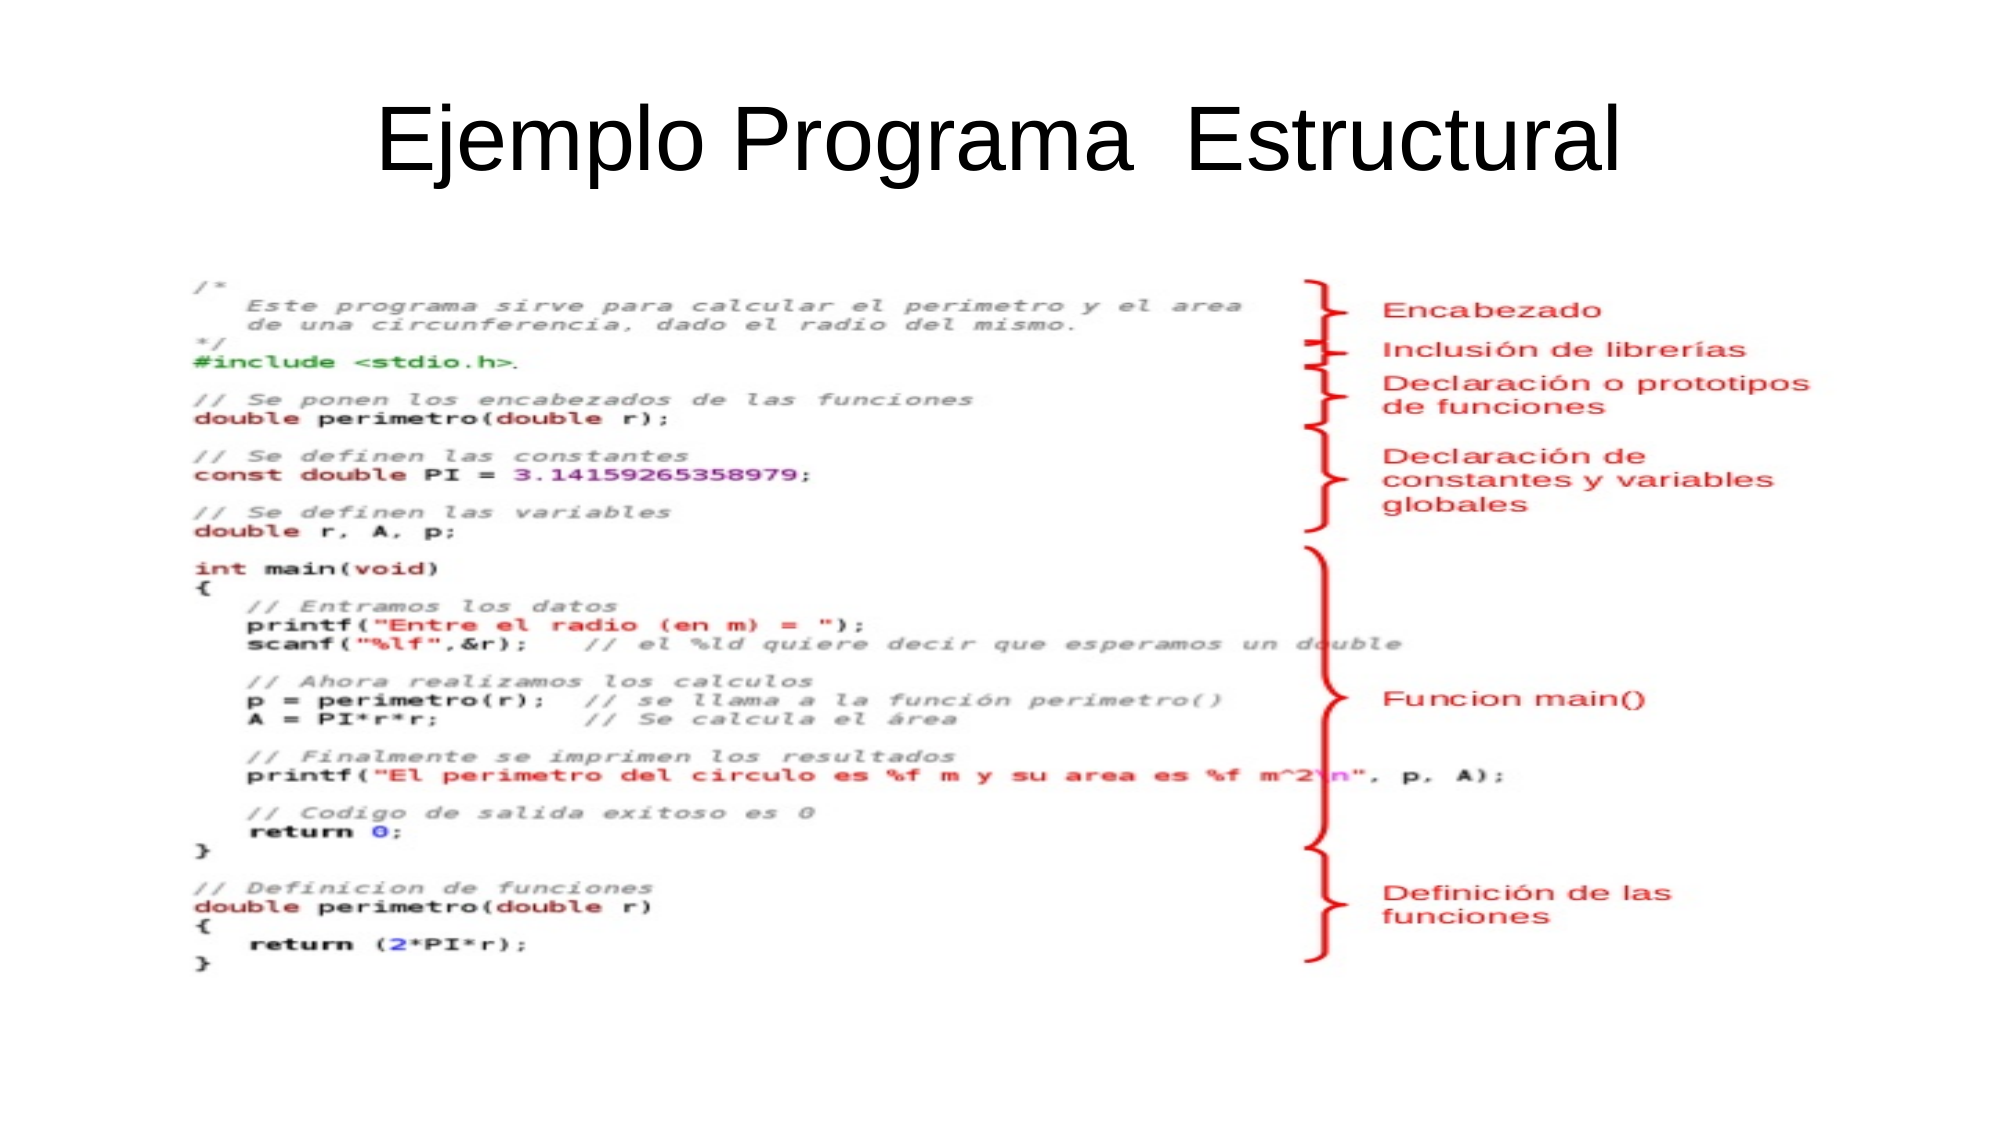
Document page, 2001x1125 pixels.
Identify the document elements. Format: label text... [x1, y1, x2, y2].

picture [147, 265, 1861, 1004]
title Ejemplo Programa Estructural [99, 44, 1900, 233]
